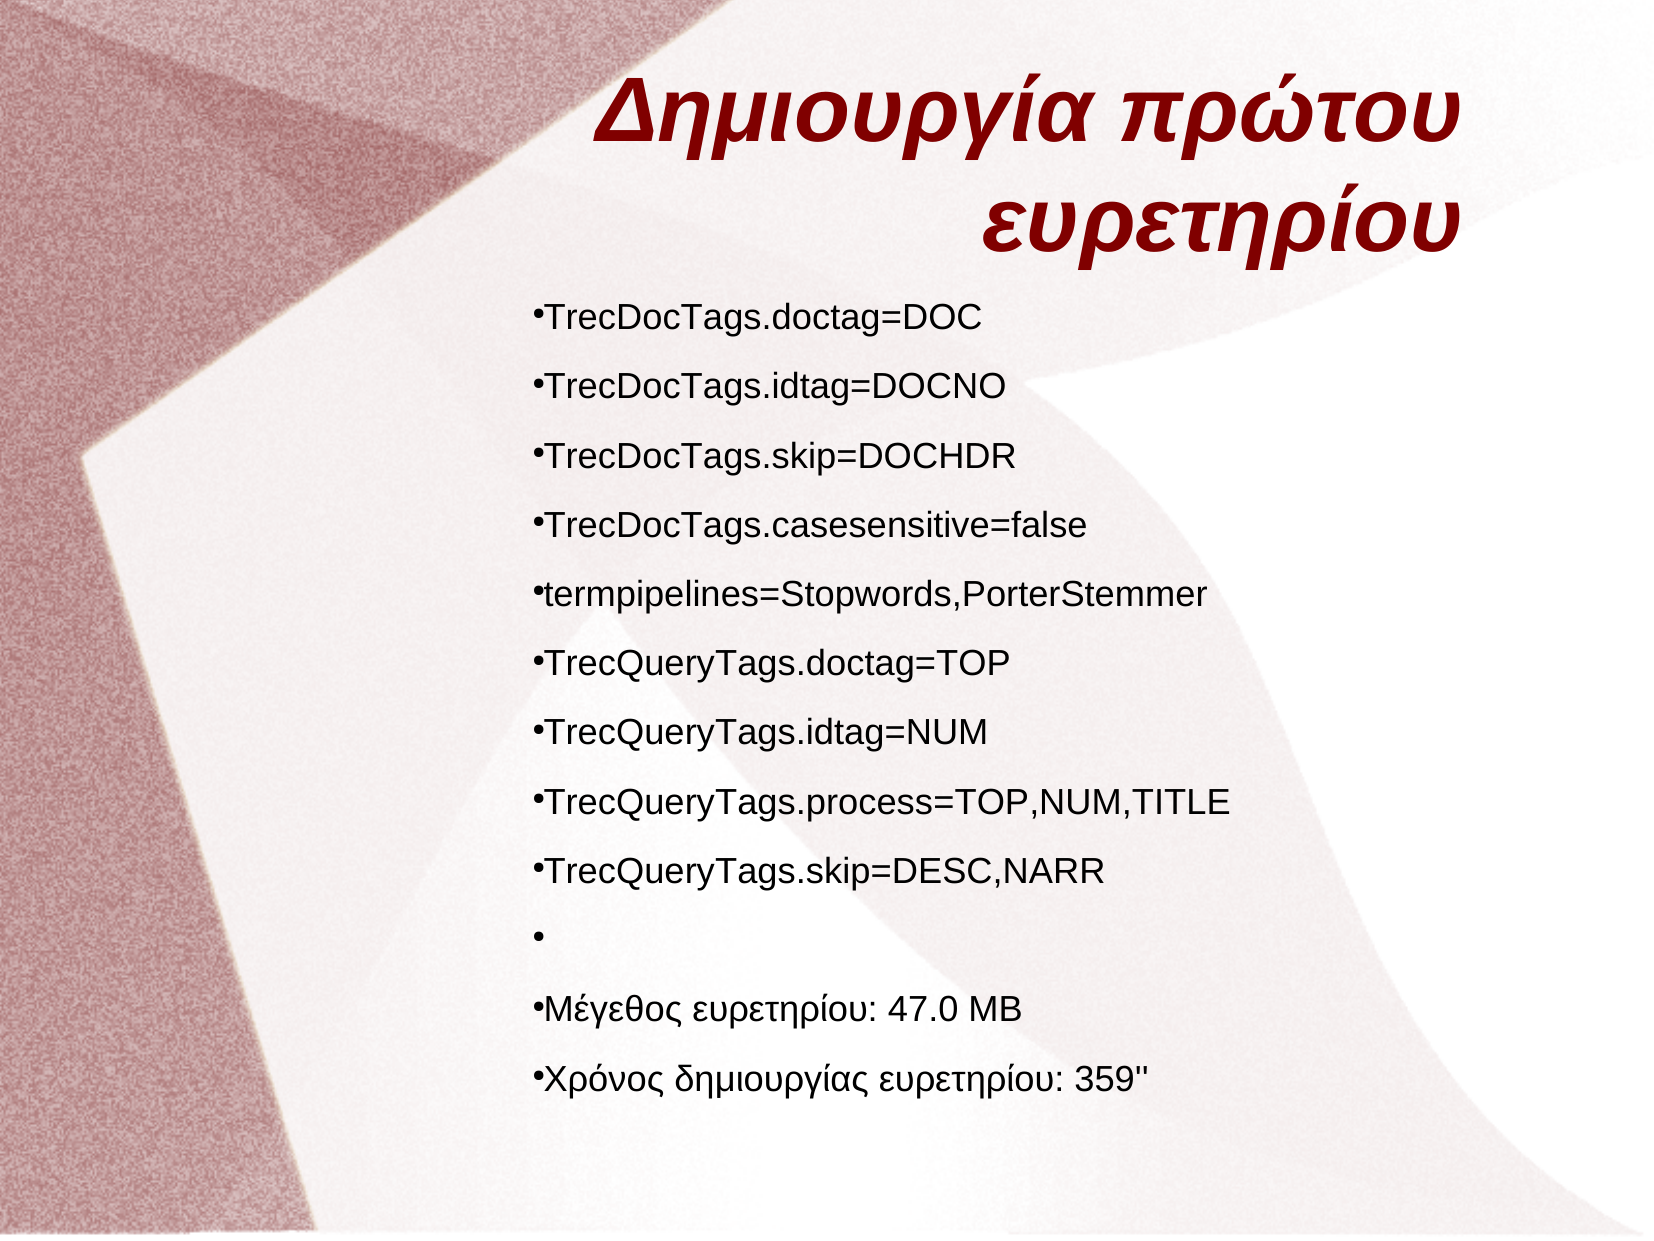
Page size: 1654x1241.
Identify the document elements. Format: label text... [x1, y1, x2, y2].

list TrecDocTags.doctag=DOC TrecDocTags.idtag=DOCNO TrecDocTags.skip=DOCHDR TrecDocTags.casesensitive=false termpipelines=Stopwords,PorterStemmer TrecQueryTags.doctag=TOP TrecQueryTags.idtag=NUM TrecQueryTags.process=TOP,NUM,TITLE TrecQueryTags.skip=DESC,NARR Μέγεθος ευρετηρίου: 47.0 MB Χρόνος δημιουργίας ευρετηρίου: 359'' [532, 293, 1654, 1099]
title Δημιουργία πρώτου ευρετηρίου [596, 49, 1607, 257]
